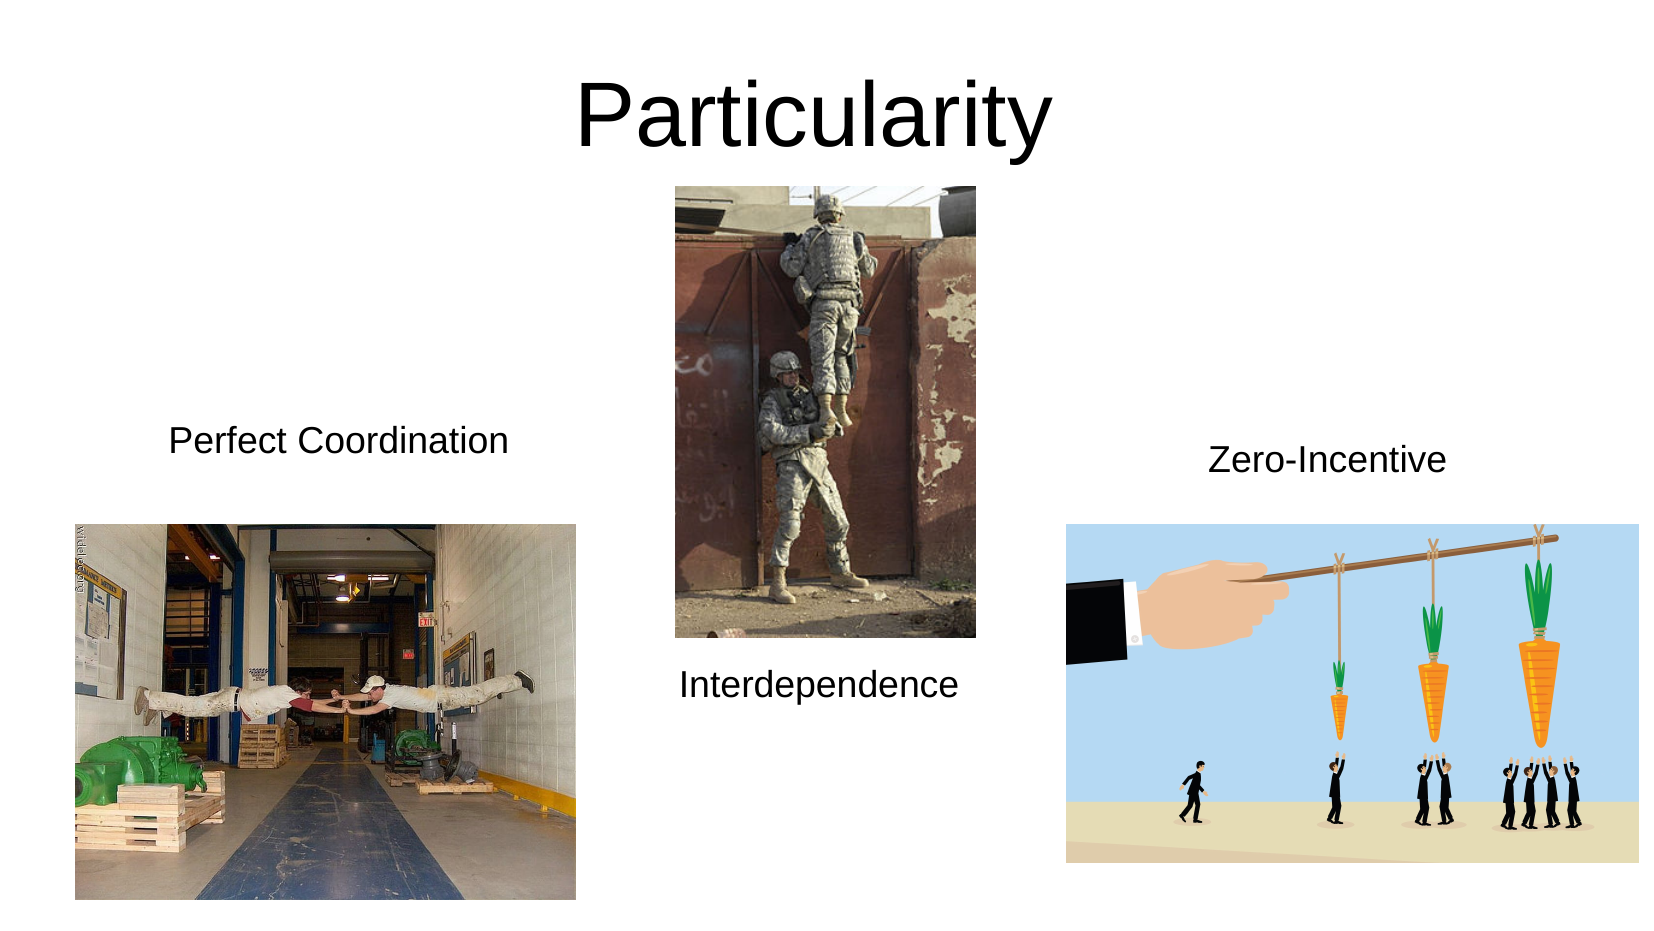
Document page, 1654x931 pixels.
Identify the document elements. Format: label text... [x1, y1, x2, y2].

picture [1066, 524, 1639, 863]
text_box Zero-Incentive [1193, 430, 1463, 488]
text_box Interdependence [664, 655, 976, 713]
text_box Perfect Coordination [153, 412, 526, 470]
picture [75, 524, 576, 901]
title Particularity [82, 37, 1571, 193]
picture [675, 186, 976, 638]
